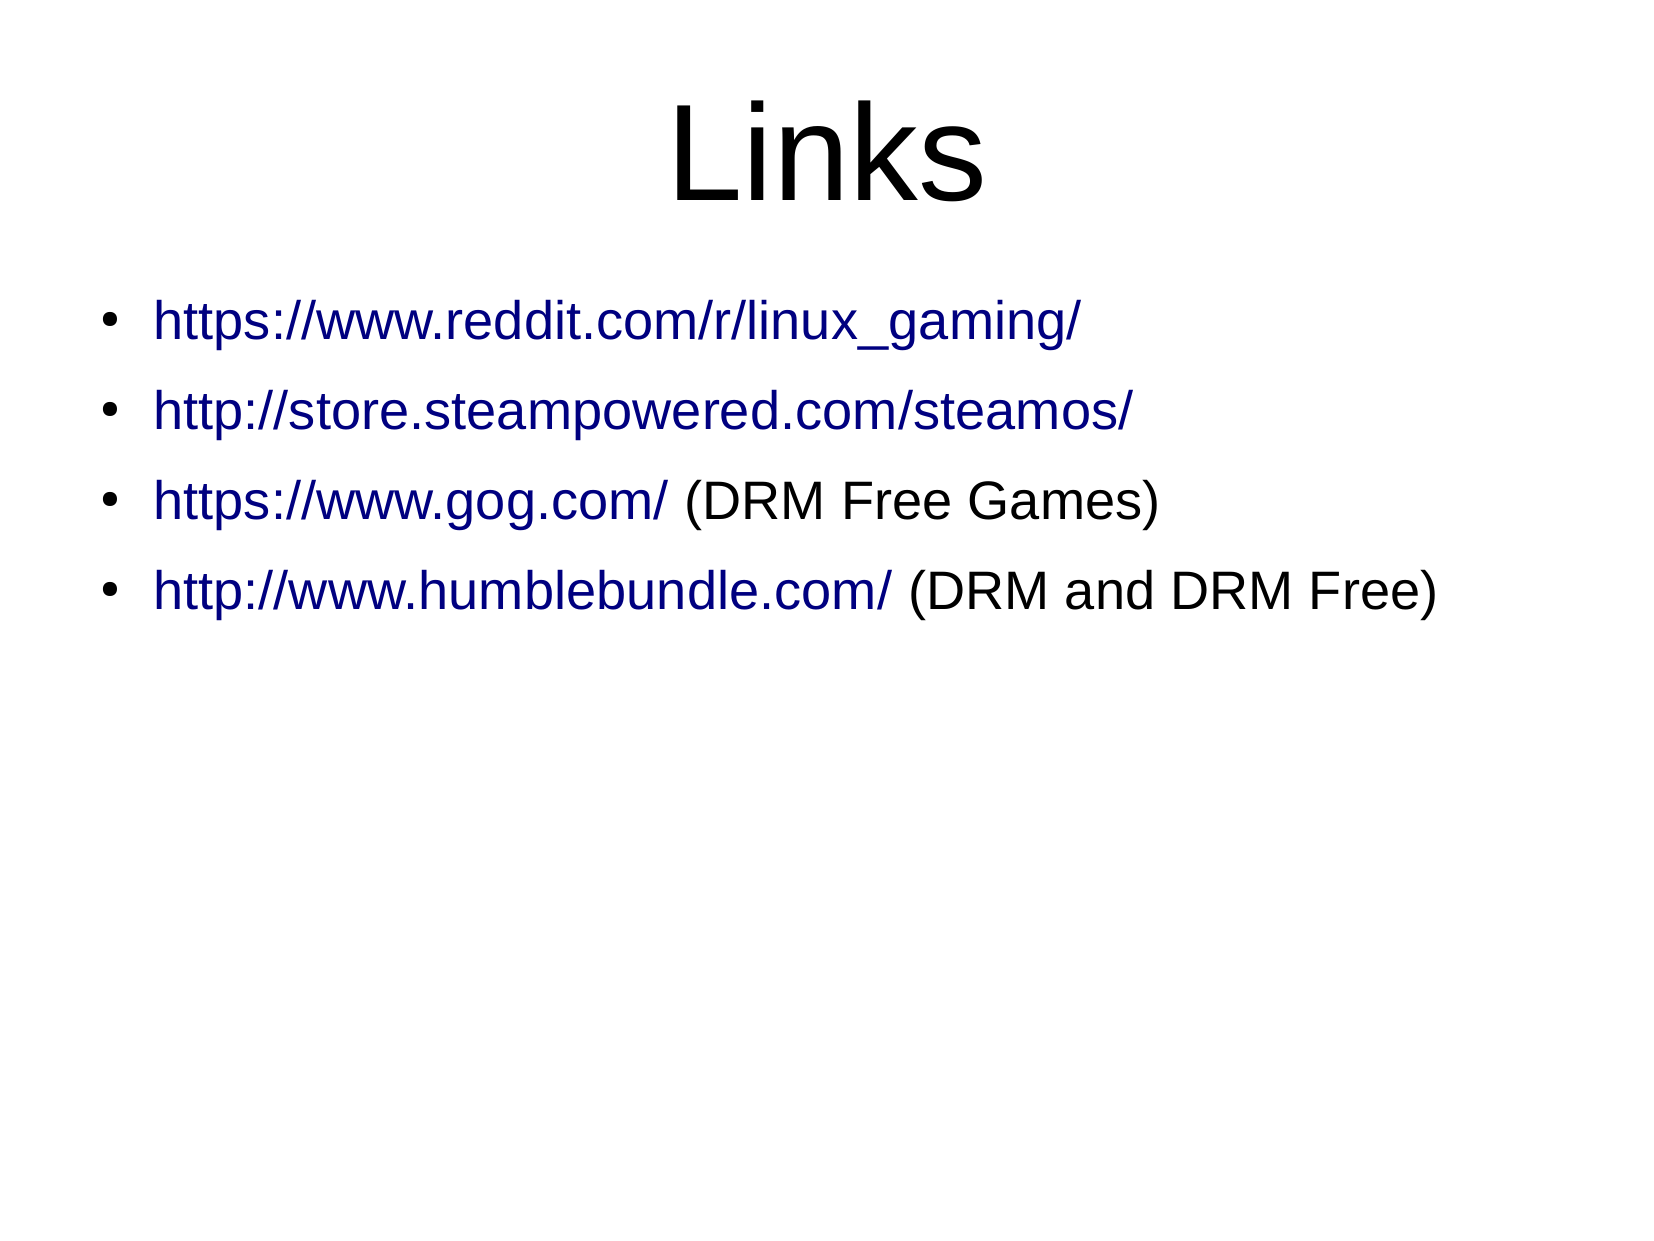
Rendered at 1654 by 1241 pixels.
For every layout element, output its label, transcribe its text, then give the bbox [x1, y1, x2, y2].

title Links [82, 49, 1571, 257]
list https://www.reddit.com/r/linux_gaming/ http://store.steampowered.com/steamos/ https://www.gog.com/ (DRM Free Games) http://www.humblebundle.com/ (DRM and DRM Free) [82, 290, 1571, 1010]
